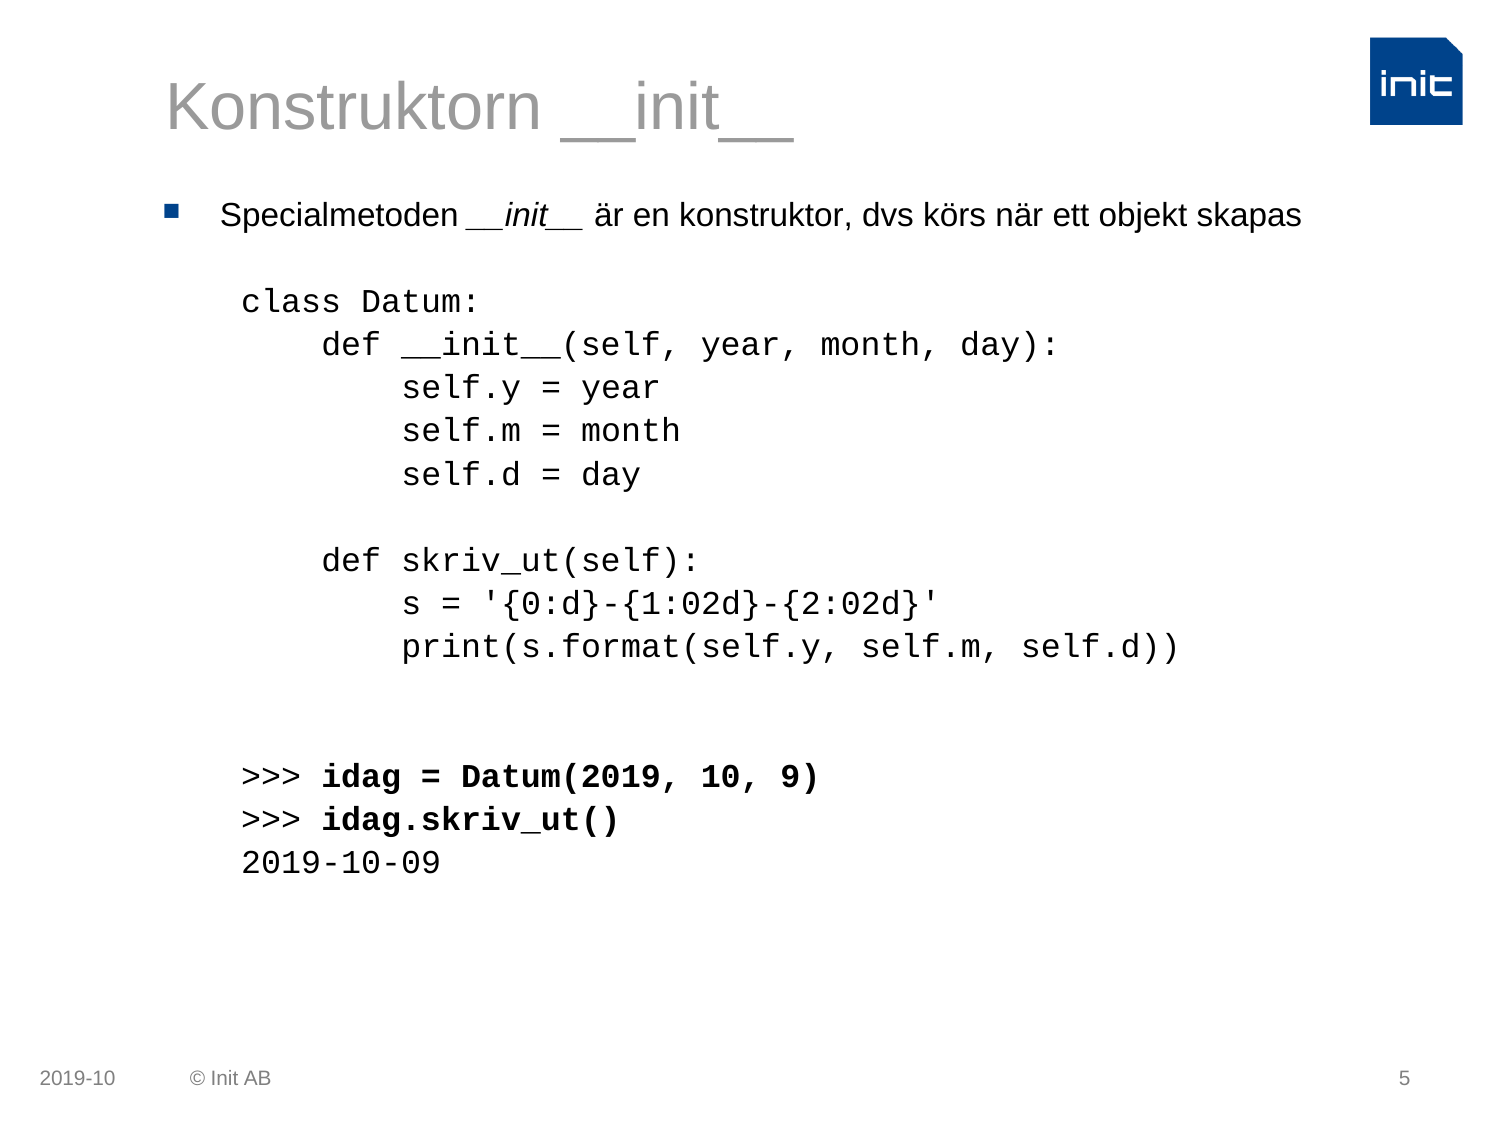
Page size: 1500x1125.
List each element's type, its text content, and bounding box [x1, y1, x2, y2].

text_box Konstruktorn __init__ [150, 0, 1351, 151]
picture [1370, 37, 1463, 125]
text_box 2019-10 [24, 1037, 151, 1098]
text_box Specialmetoden __init__ är en konstruktor, dvs körs när ett objekt skapas class Datum: def __init__(self, year, month, day): self.y = year self.m = month self.d = day def skriv_ut(self): s = '{0:d}-{1:02d}-{2:02d}' print(s.format(self.y, self.m, self.d)) >>> idag = Datum(2019, 10, 9) >>> idag.skriv_ut() 2019-10-09 [150, 189, 1351, 965]
text_box © Init AB [174, 1037, 1326, 1098]
text_box <nummer> [1350, 1037, 1426, 1098]
